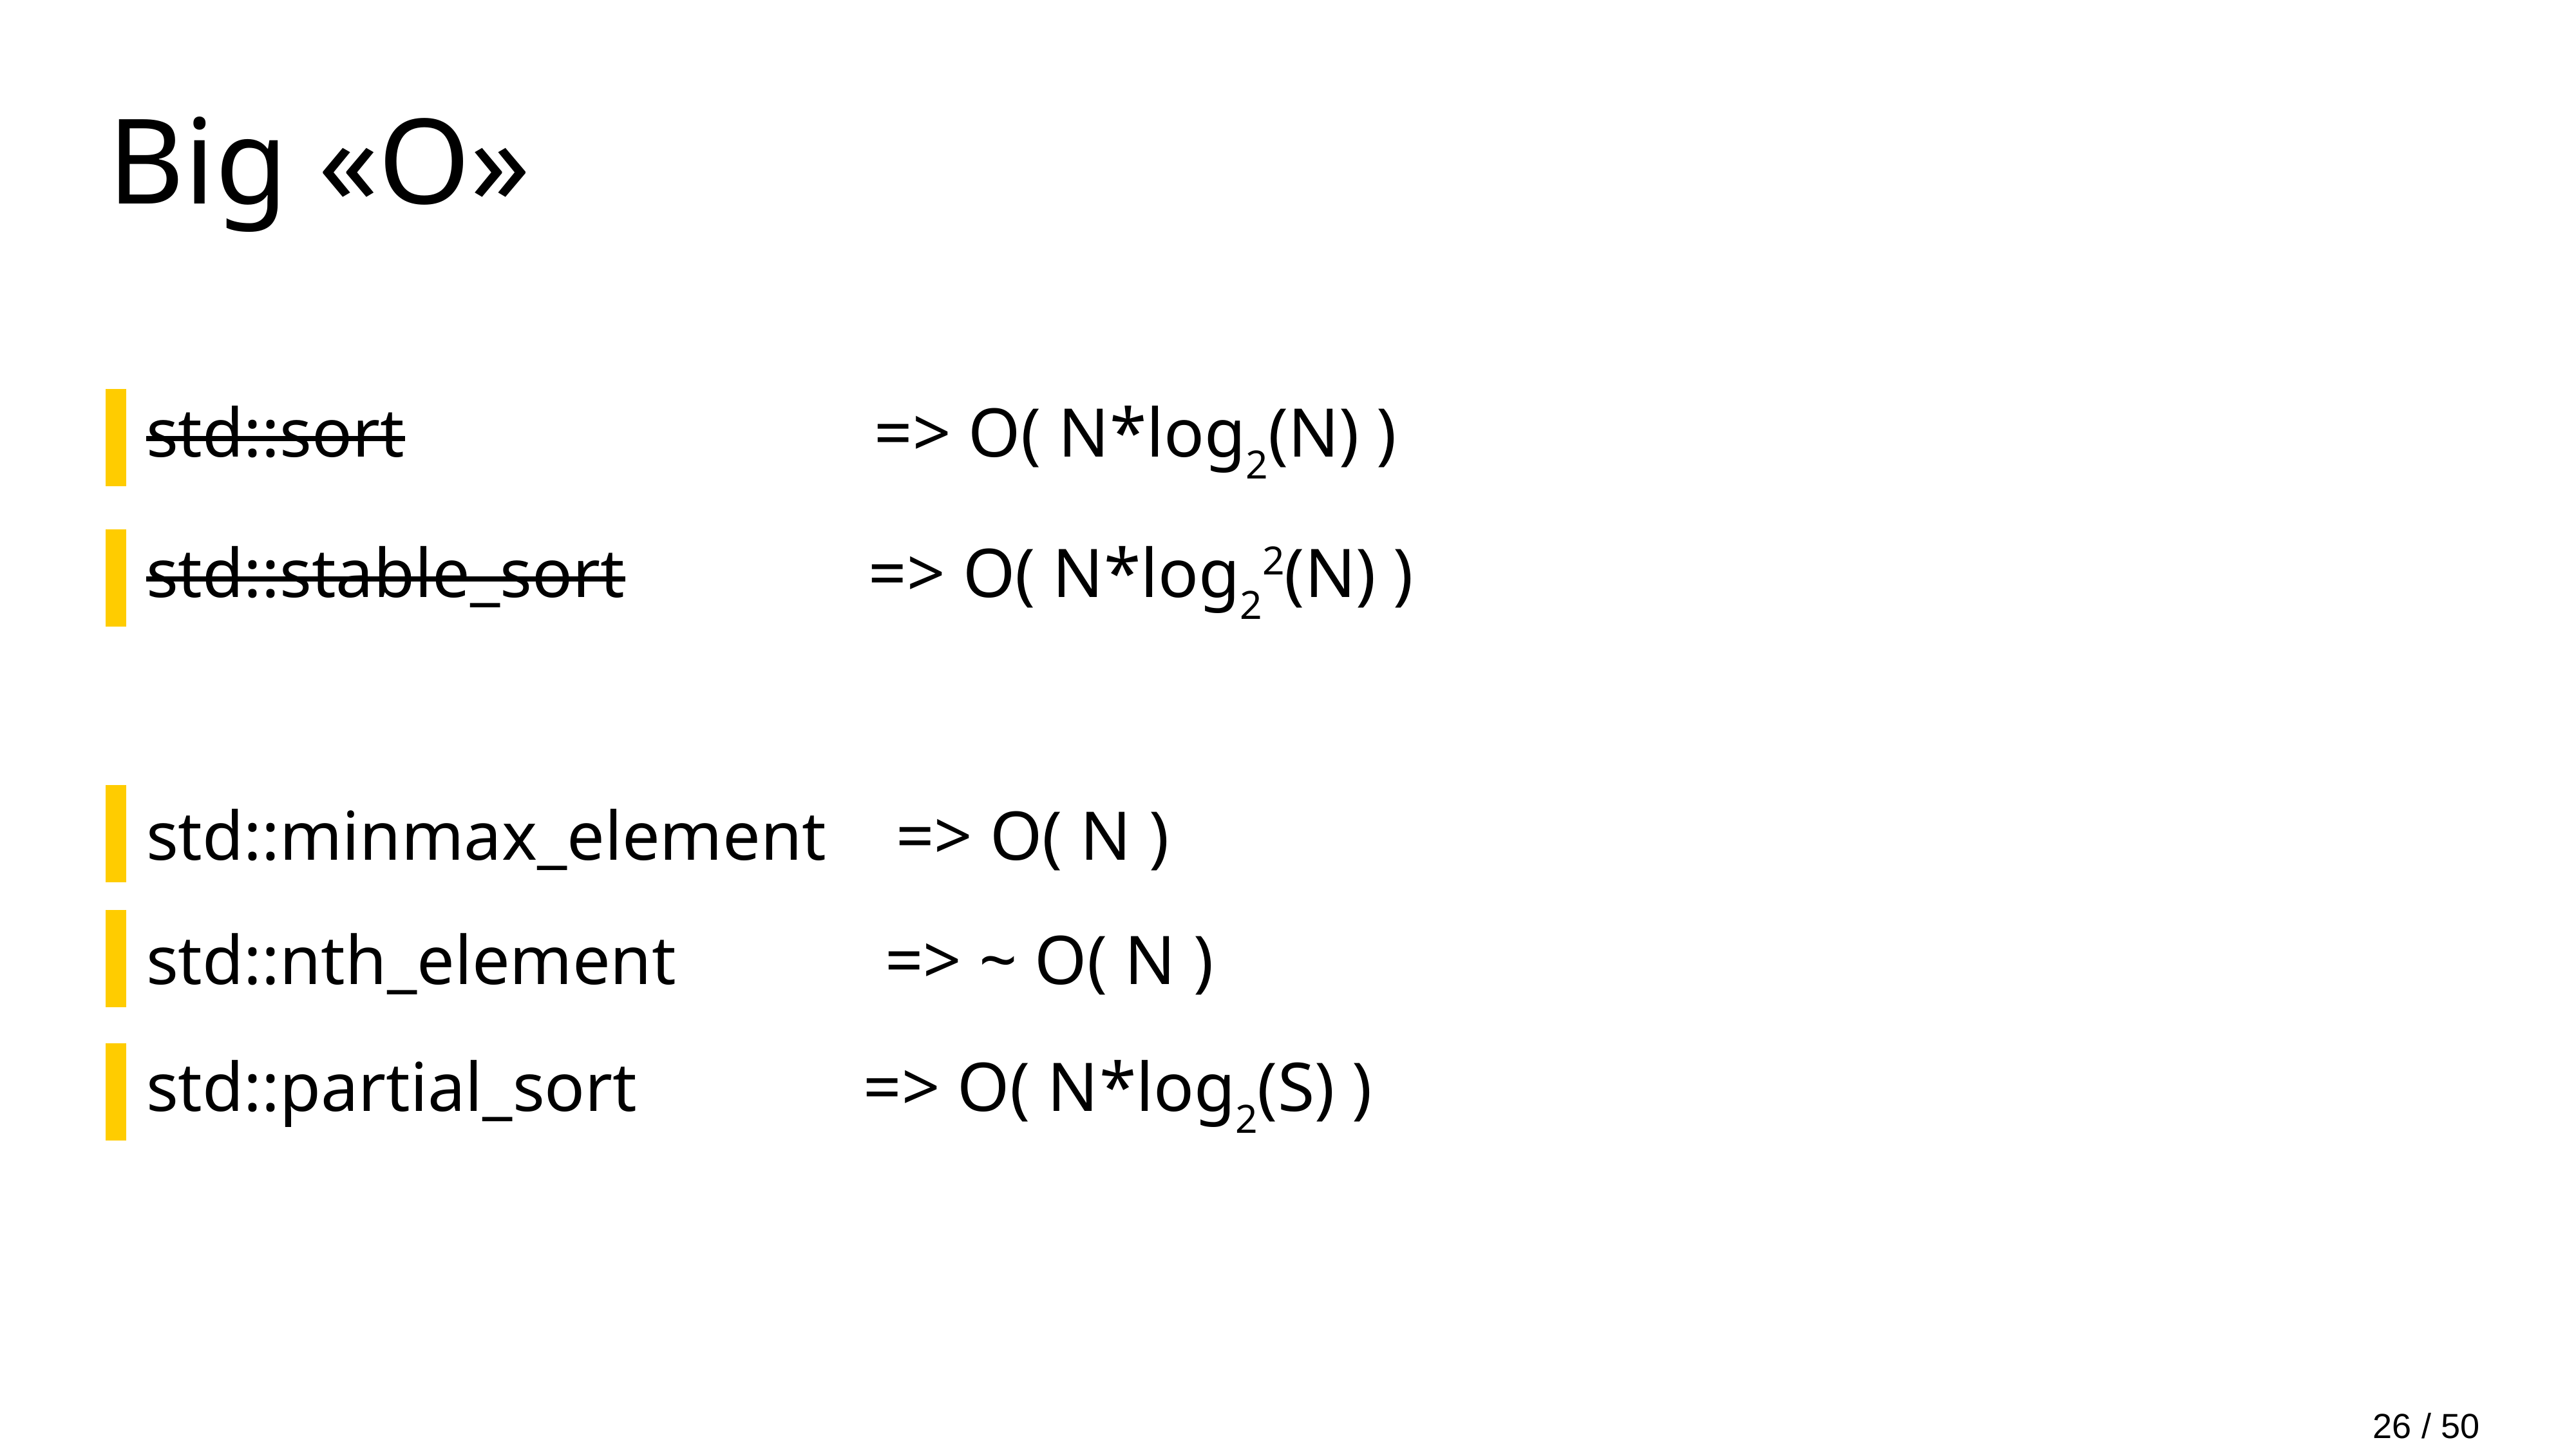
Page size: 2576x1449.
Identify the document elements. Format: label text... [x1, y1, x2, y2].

text_box <number> / 50 [2363, 1402, 2576, 1449]
text_box std::sort => O( N*log2(N) ) std::stable_sort => O( N*log22(N) ) std::minmax_element => O( N ) std::nth_element => ~ O( N ) std::partial_sort => O( N*log2(S) ) [96, 364, 2512, 1419]
title Big «О» [108, 80, 2468, 242]
